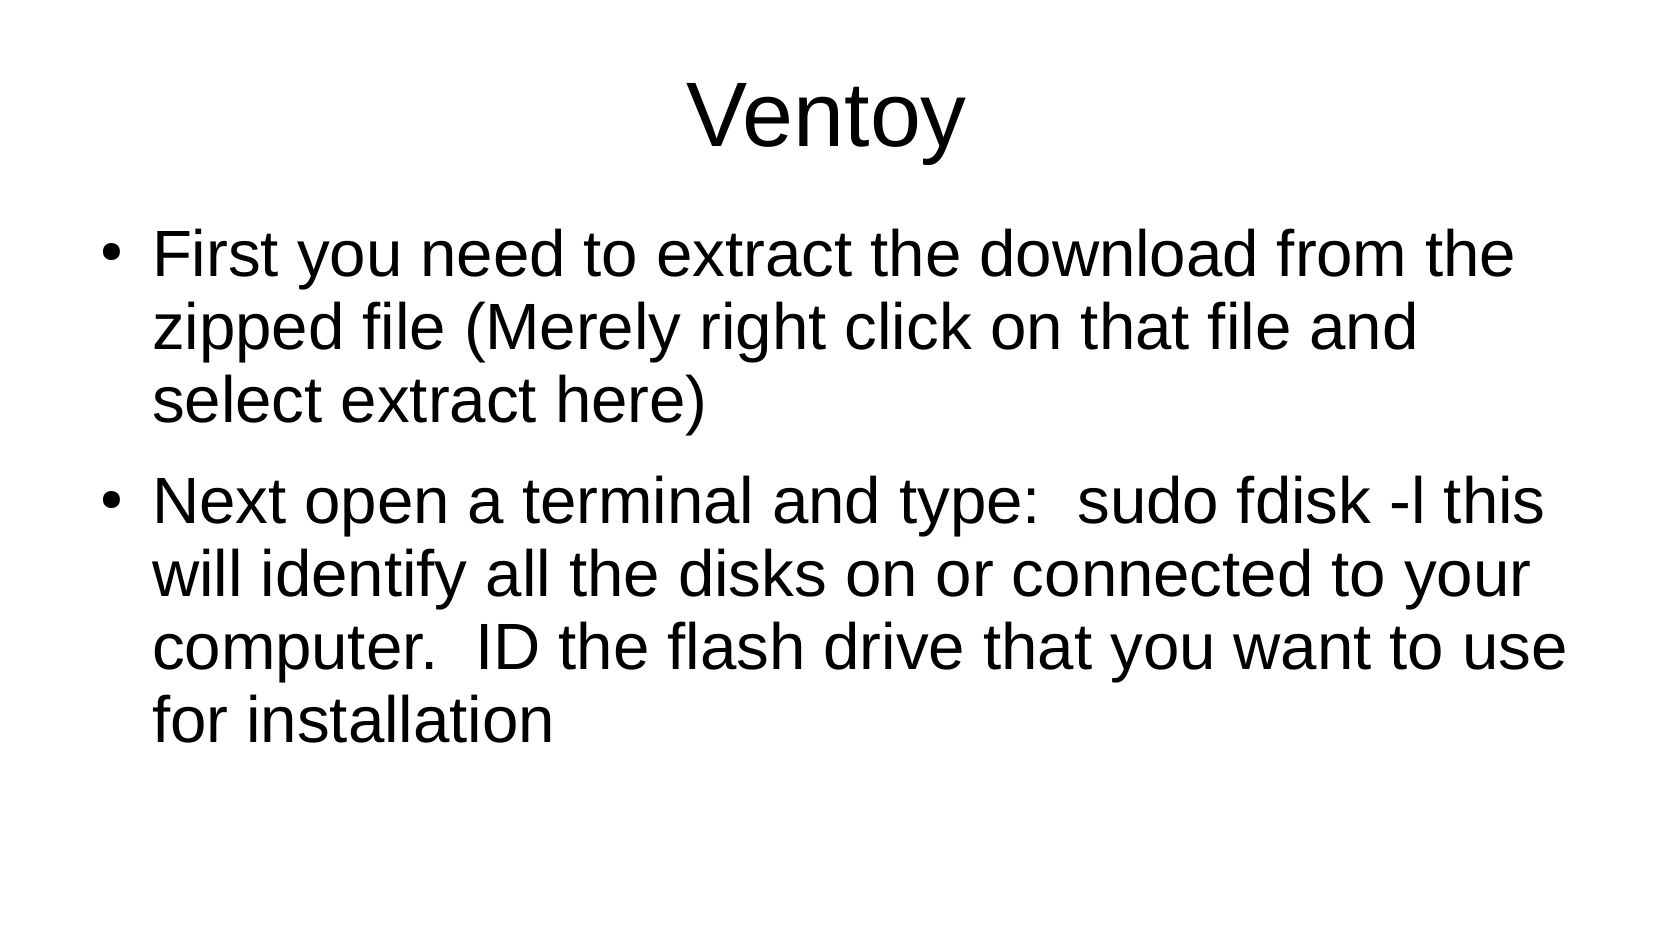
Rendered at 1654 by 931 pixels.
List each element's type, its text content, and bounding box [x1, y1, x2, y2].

title Ventoy [82, 37, 1571, 193]
list First you need to extract the download from the zipped file (Merely right click on that file and select extract here) Next open a terminal and type: sudo fdisk -l this will identify all the disks on or connected to your computer. ID the flash drive that you want to use for installation [82, 217, 1571, 758]
